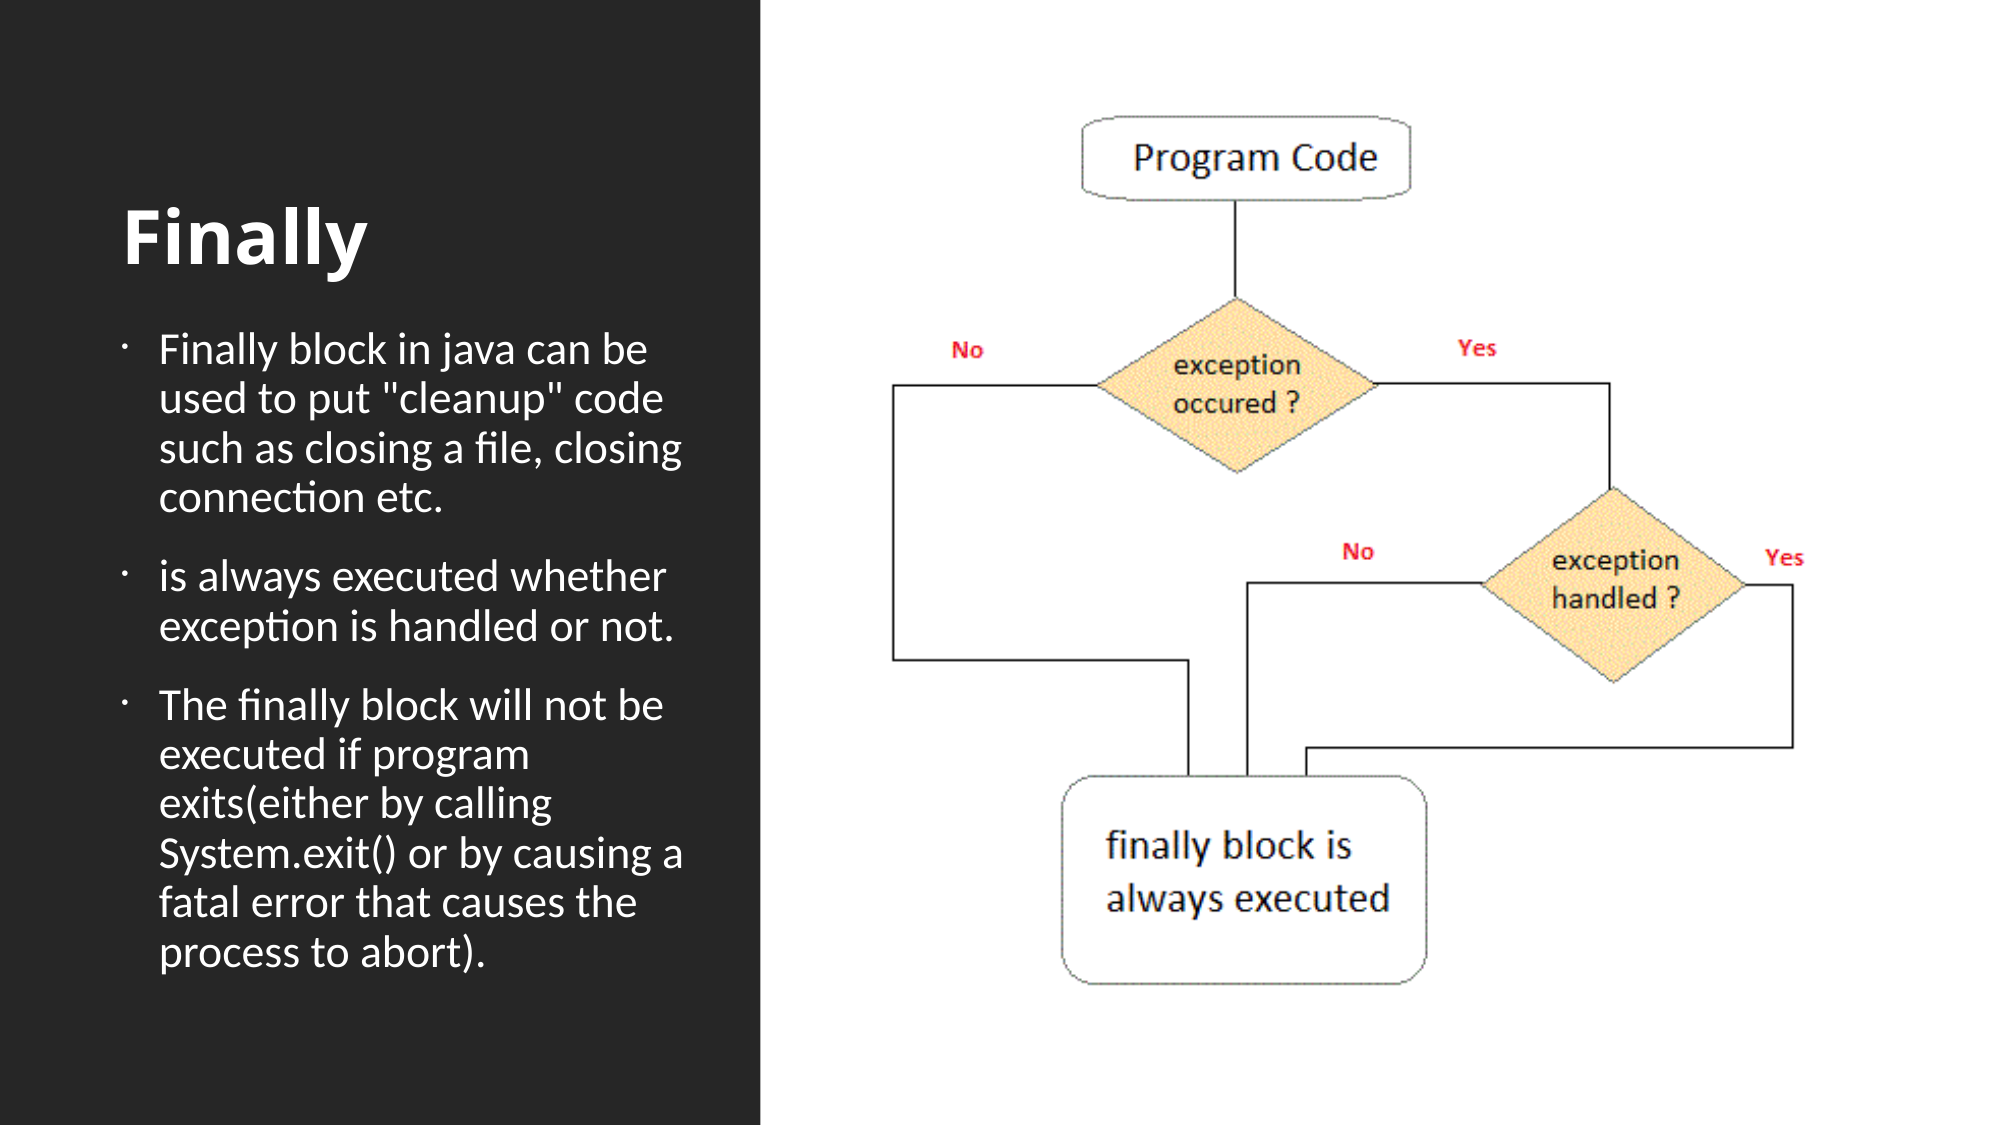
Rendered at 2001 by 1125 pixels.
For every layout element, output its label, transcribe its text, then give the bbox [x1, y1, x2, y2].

list Finally block in java can be used to put "cleanup" code such as closing a file, closing connection etc. is always executed whether exception is handled or not. The finally block will not be executed if program exits(either by calling System.exit() or by causing a fatal error that causes the process to abort). [106, 317, 708, 938]
picture [865, 104, 1896, 1020]
text_box [0, 0, 2000, 1125]
title Finally [106, 103, 708, 317]
